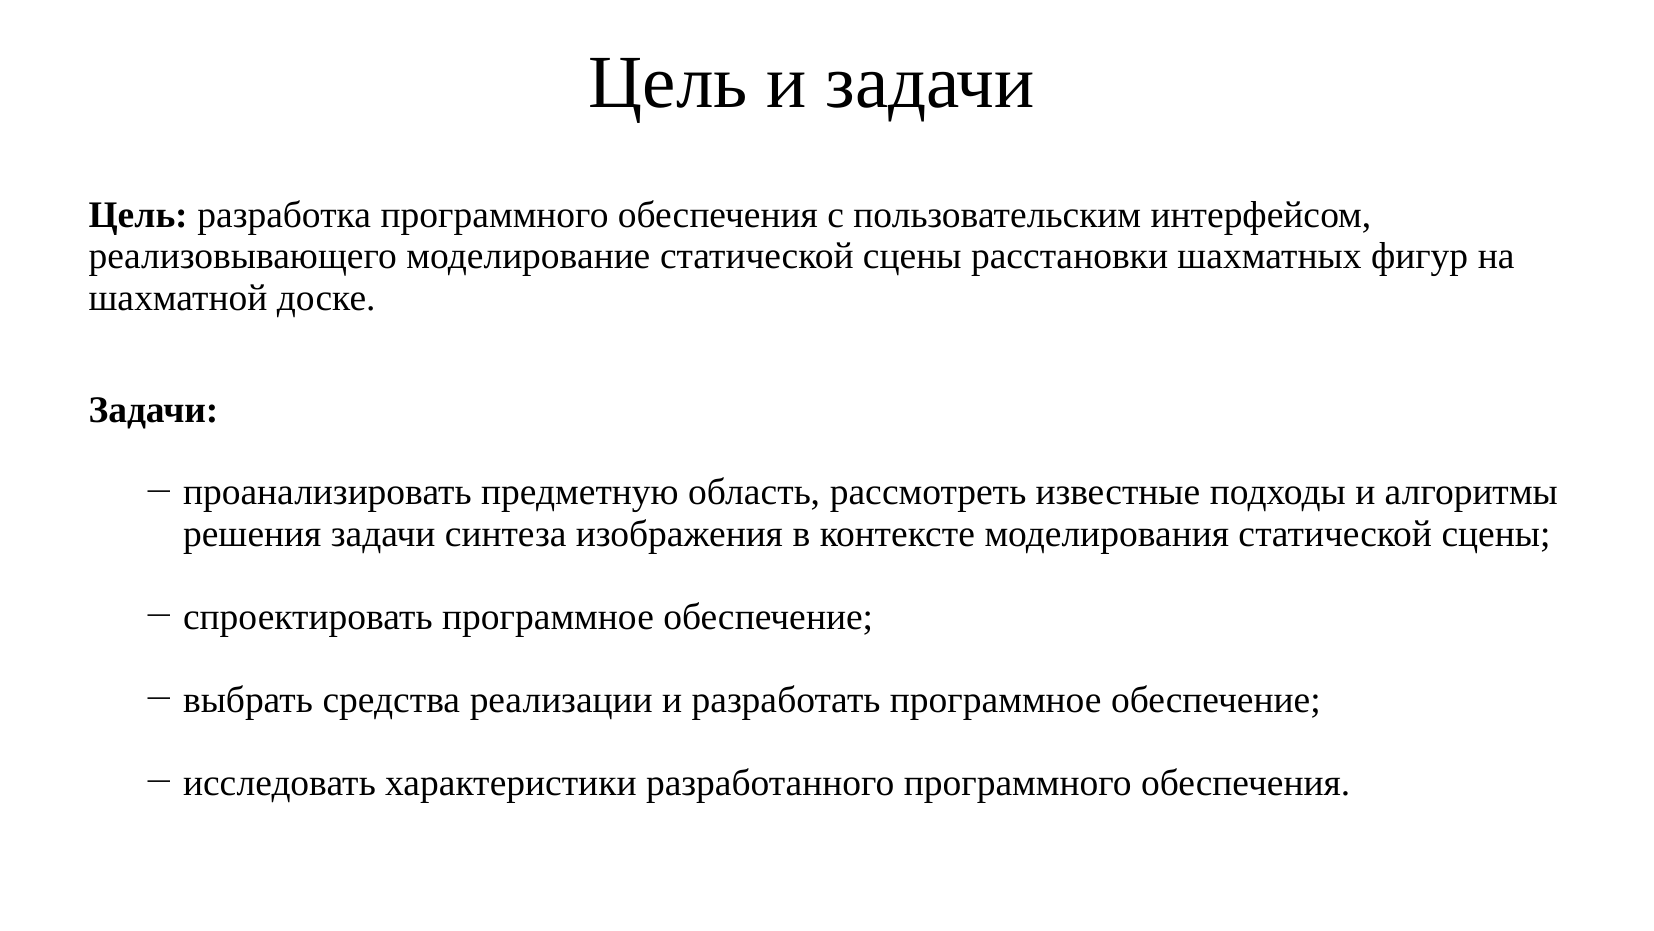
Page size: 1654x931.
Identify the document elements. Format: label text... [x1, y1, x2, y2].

subtitle Цель: разработка программного обеспечения с пользовательским интерфейсом, реализовывающего моделирование статической сцены расстановки шахматных фигур на шахматной доске. [88, 158, 1577, 335]
title Цель и задачи [29, 16, 1595, 148]
text_box Задачи: проанализировать предметную область, рассмотреть известные подходы и алгоритмы решения задачи синтеза изображения в контексте моделирования статической сцены; спроектировать программное обеспечение; выбрать средства реализации и разработать программное обеспечение; исследовать характеристики разработанного программного обеспечения. [88, 335, 1577, 857]
